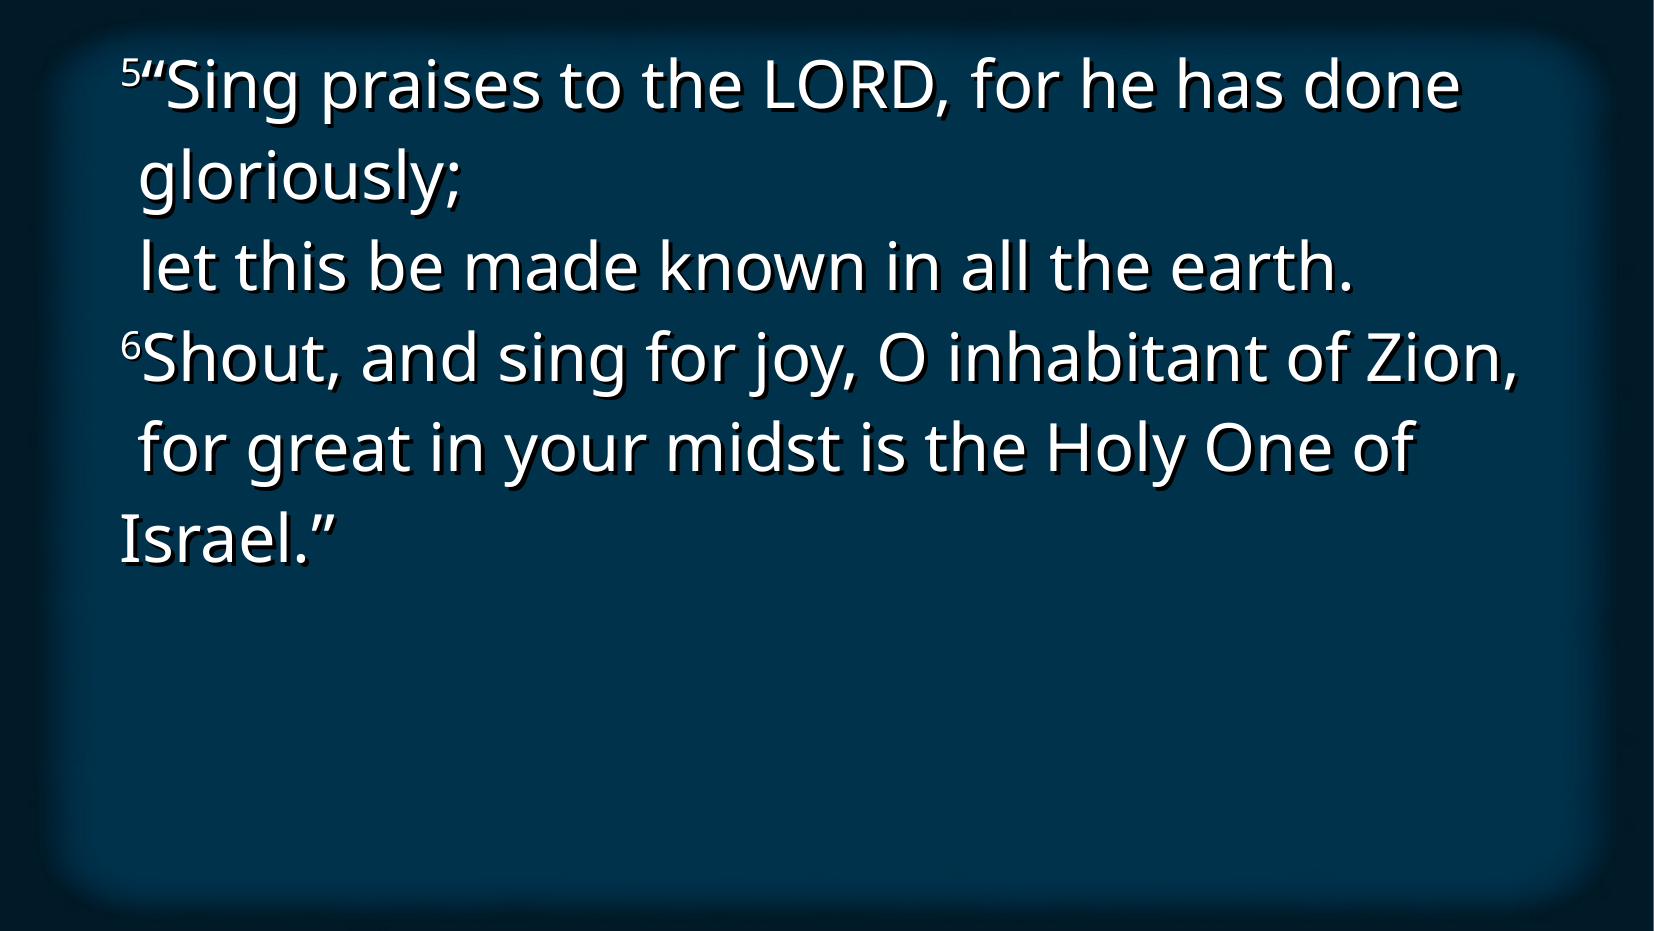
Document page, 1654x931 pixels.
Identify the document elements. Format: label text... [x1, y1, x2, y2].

text_box 5“Sing praises to the LORD, for he has done gloriously; let this be made known in all the earth. 6Shout, and sing for joy, O inhabitant of Zion, for great in your midst is the Holy One of Israel.” [105, 30, 1591, 511]
picture [0, 0, 1654, 931]
